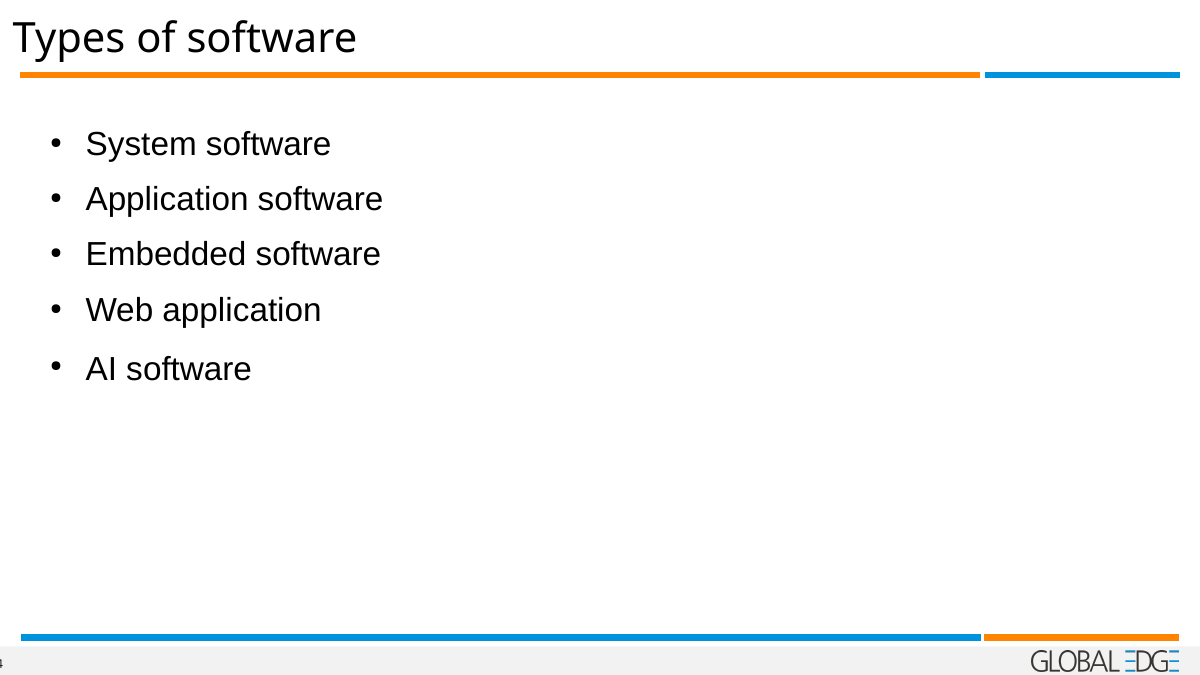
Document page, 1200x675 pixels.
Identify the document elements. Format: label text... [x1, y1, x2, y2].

picture [1031, 650, 1179, 672]
text_box System software Application software Embedded software Web application AI software [35, 118, 497, 520]
title Types of software [12, 9, 1088, 63]
